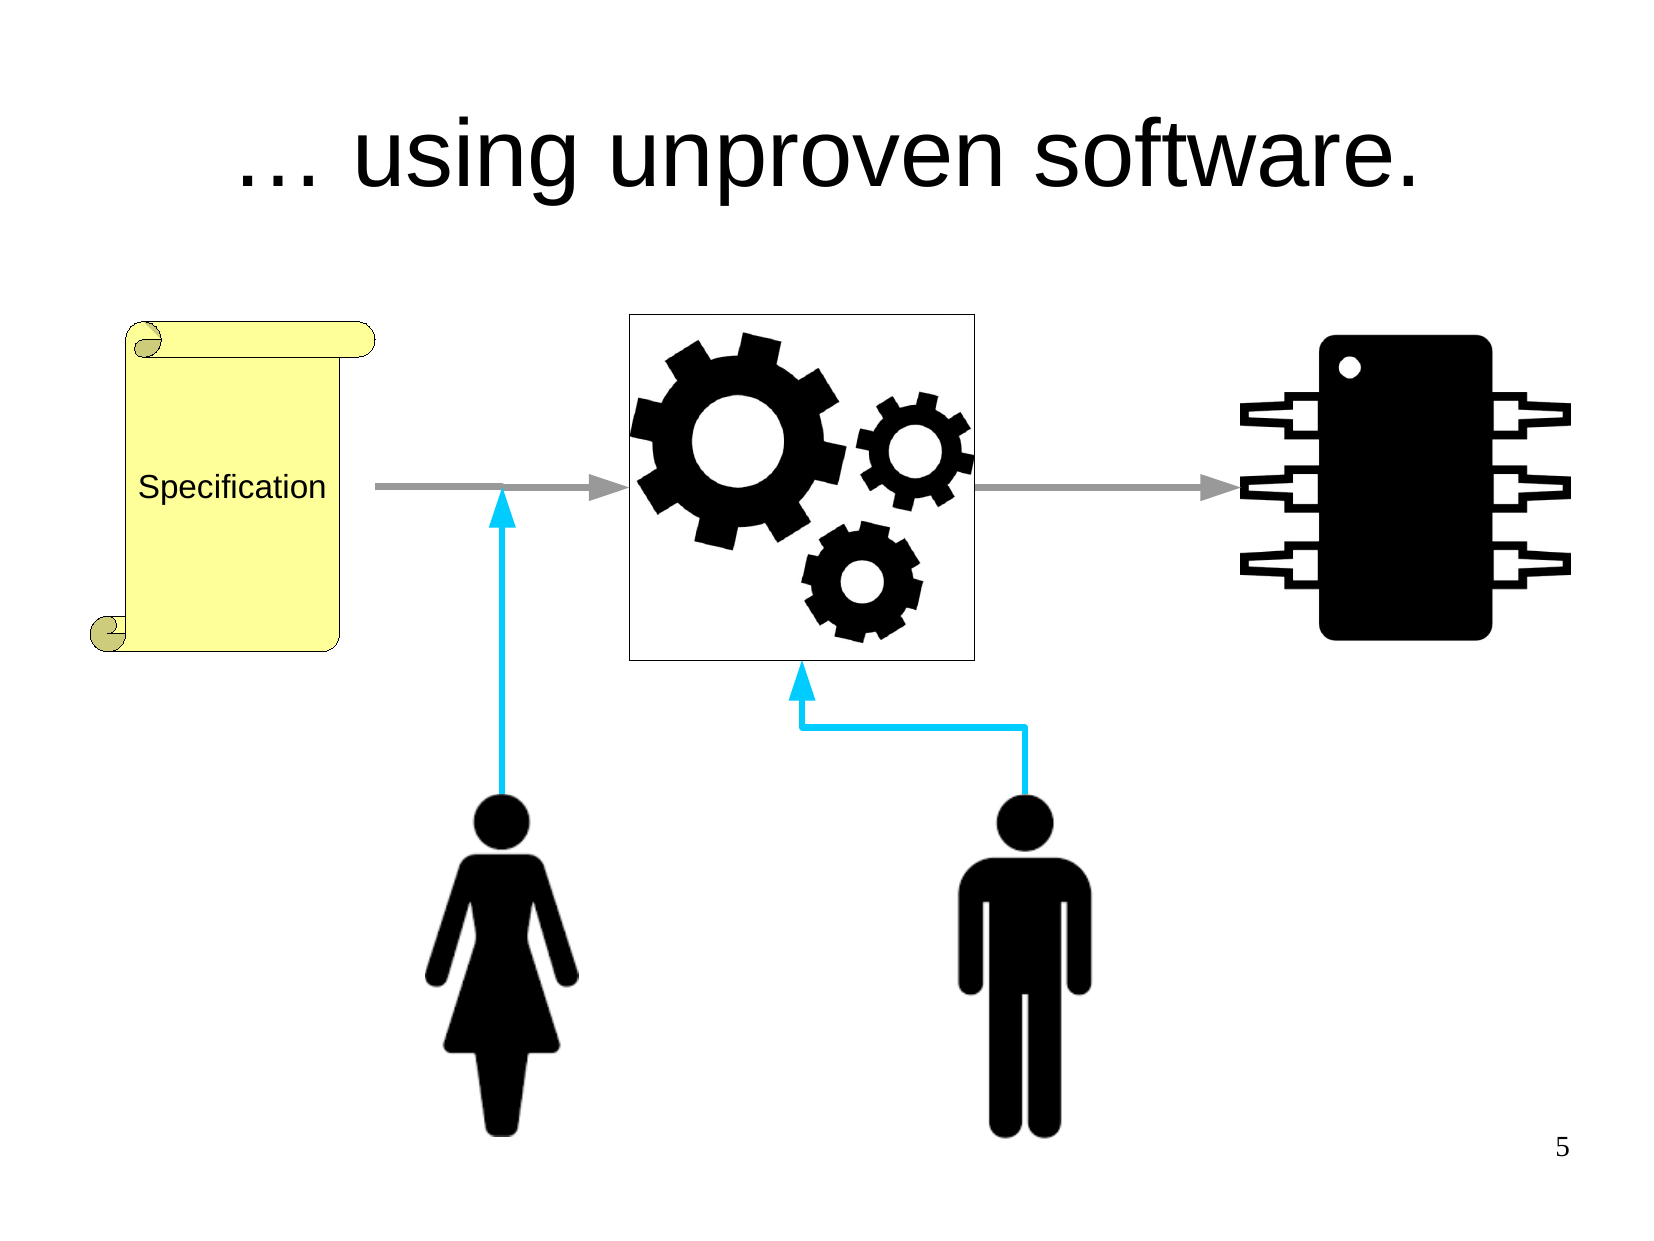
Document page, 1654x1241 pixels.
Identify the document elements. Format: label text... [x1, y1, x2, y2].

text_box Specification [147, 321, 376, 358]
title … using unproven software. [82, 49, 1571, 257]
picture [1240, 322, 1571, 653]
picture [425, 794, 579, 1137]
picture [629, 314, 975, 661]
text_box Specification [112, 321, 340, 652]
picture [850, 794, 1201, 1145]
